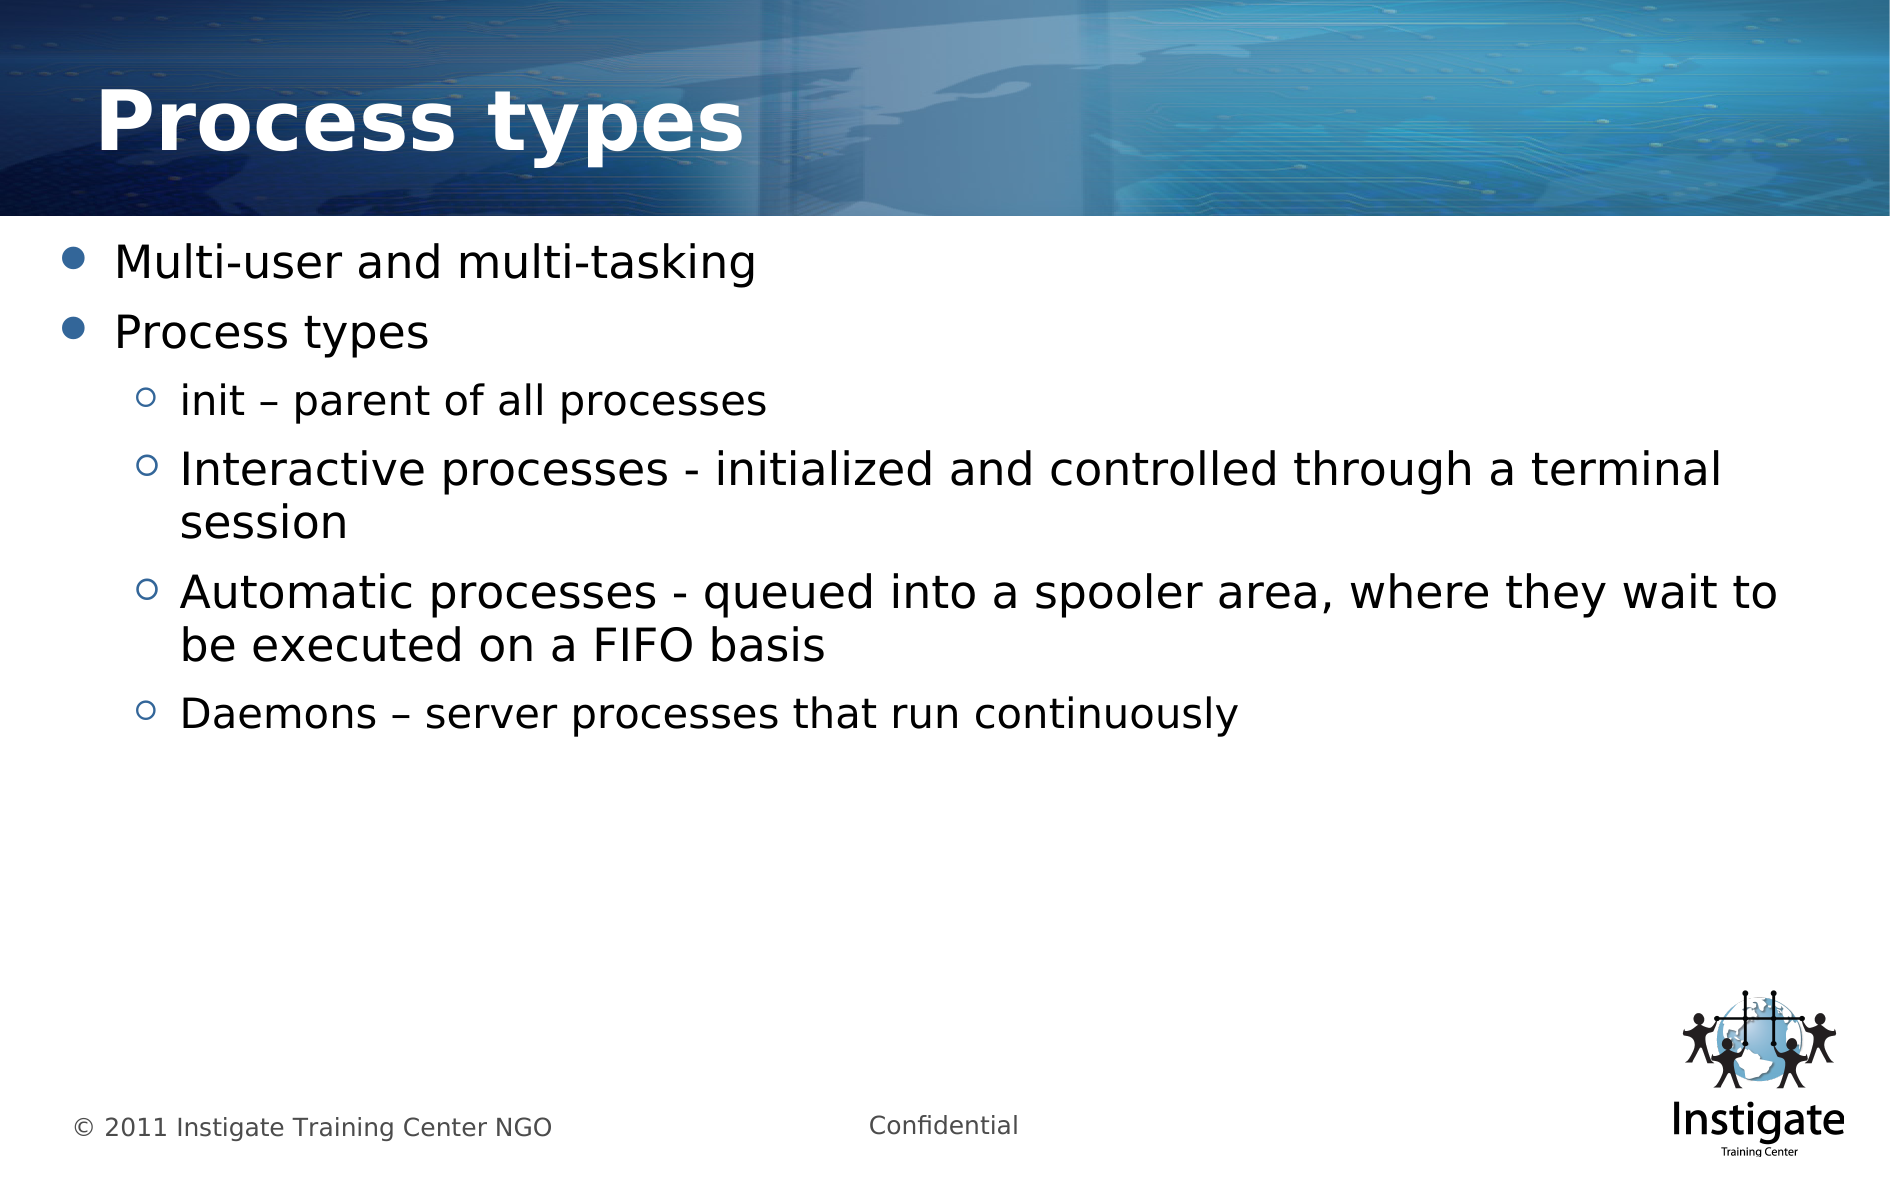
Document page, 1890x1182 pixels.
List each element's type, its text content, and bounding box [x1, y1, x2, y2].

list Multi-user and multi-tasking Process types init – parent of all processes Interactive processes - initialized and controlled through a terminal session Automatic processes - queued into a spooler area, where they wait to be executed on a FIFO basis Daemons – server processes that run continuously [59, 236, 1831, 1016]
title Process types [94, 47, 1793, 217]
picture [0, 0, 1890, 216]
picture [1674, 990, 1844, 1157]
